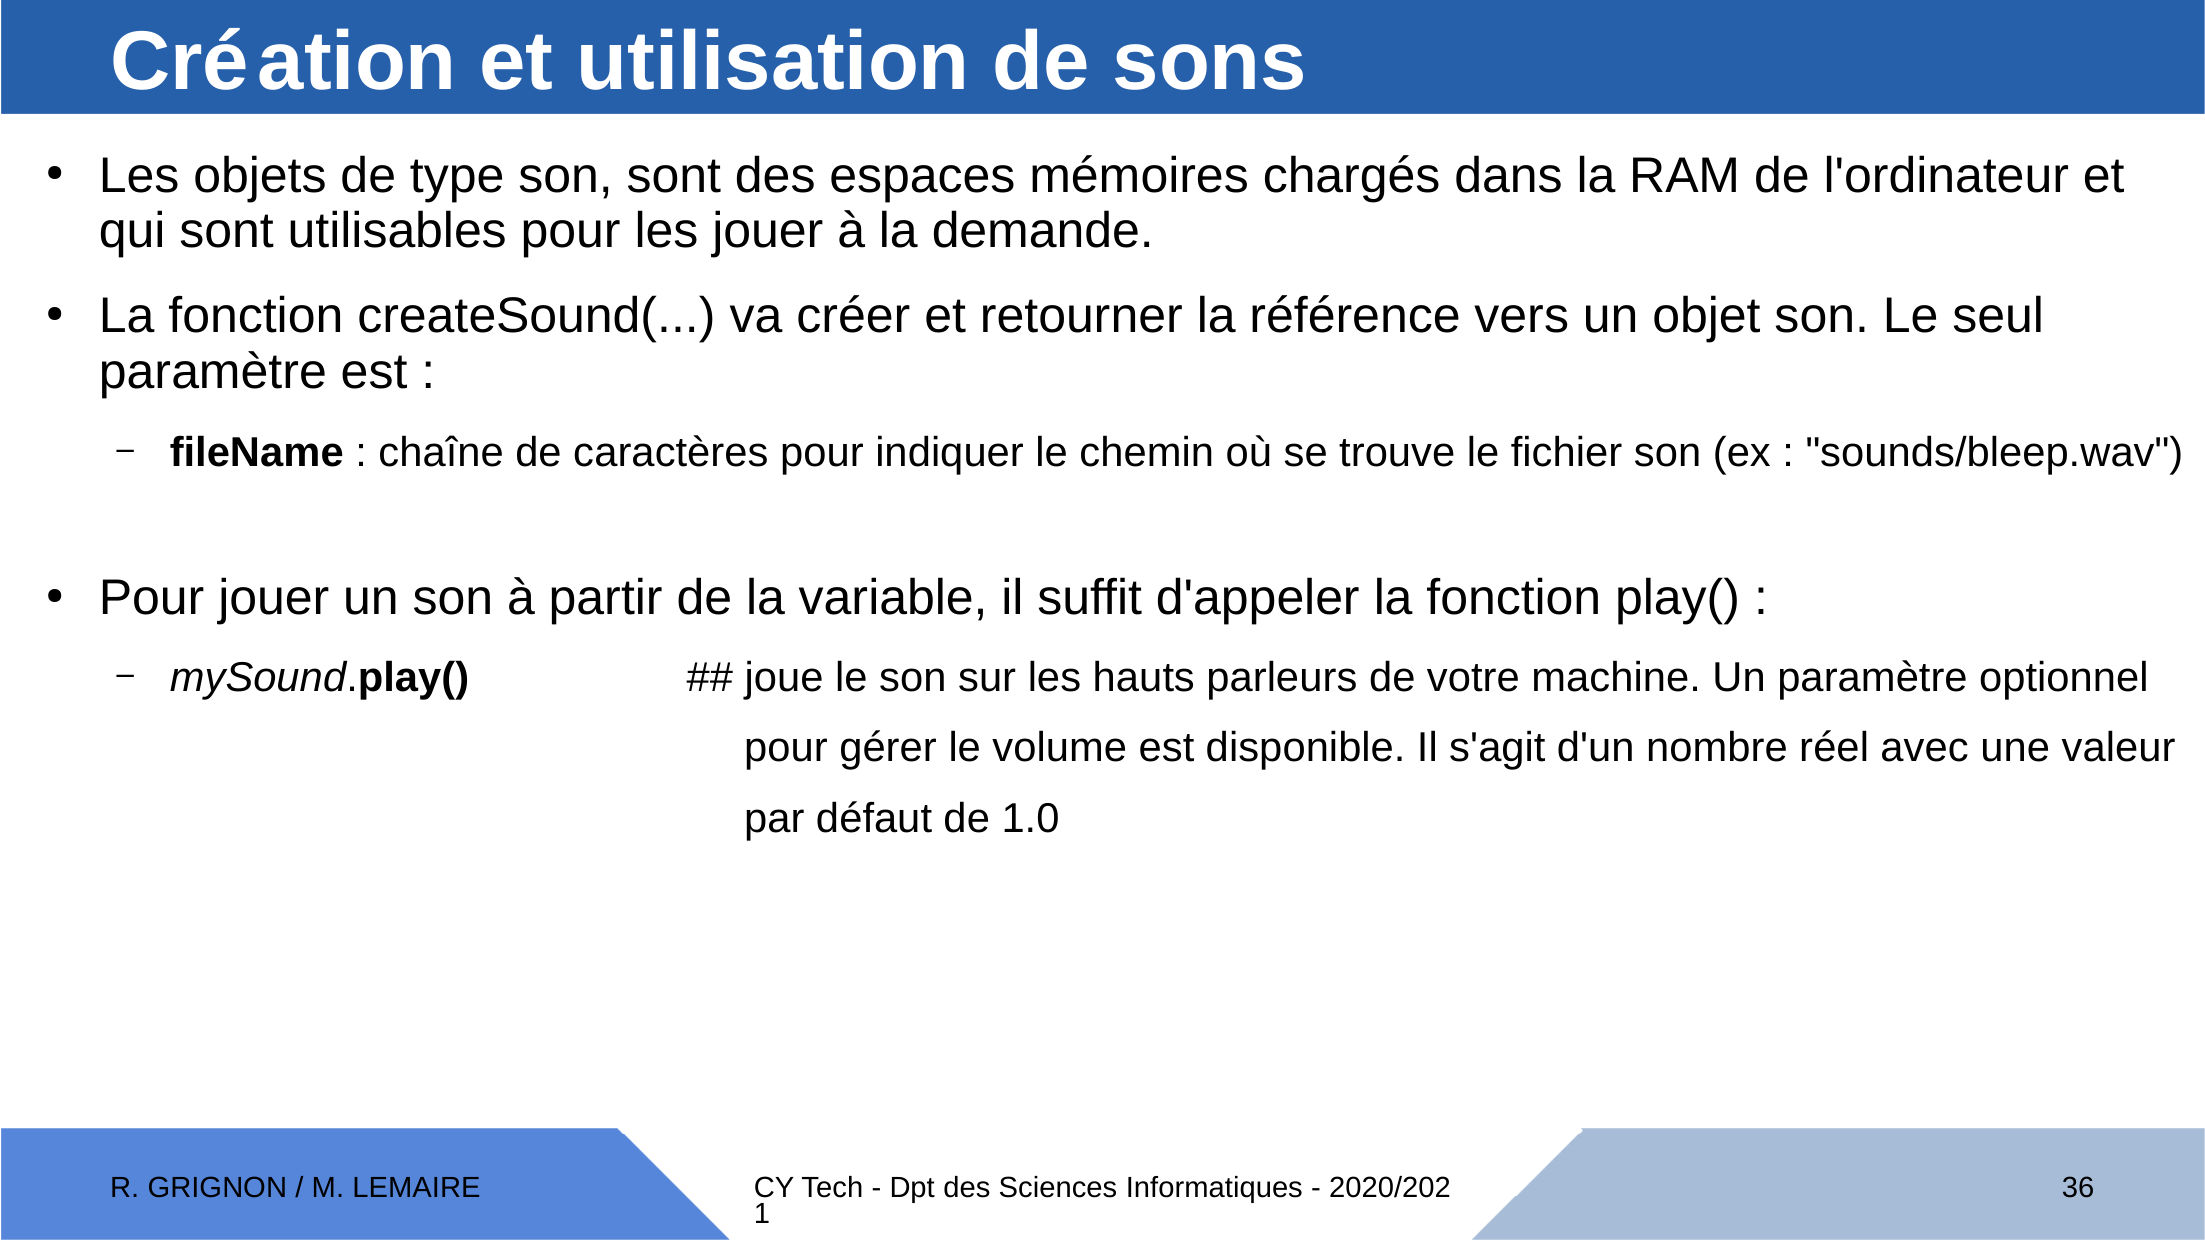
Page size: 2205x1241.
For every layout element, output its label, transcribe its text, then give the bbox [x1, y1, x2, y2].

list Les objets de type son, sont des espaces mémoires chargés dans la RAM de l'ordinateur et qui sont utilisables pour les jouer à la demande. La fonction createSound(...) va créer et retourner la référence vers un objet son. Le seul paramètre est : fileName : chaîne de caractères pour indiquer le chemin où se trouve le fichier son (ex : "sounds/bleep.wav") Pour jouer un son à partir de la variable, il suffit d'appeler la fonction play() : mySound.play() ## joue le son sur les hauts parleurs de votre machine. Un paramètre optionnel pour gérer le volume est disponible. Il s'agit d'un nombre réel avec une valeur par défaut de 1.0 [28, 217, 2191, 1087]
title Cré ation et utilisation de sons [110, 49, 2095, 217]
picture [0, 0, 2205, 1241]
